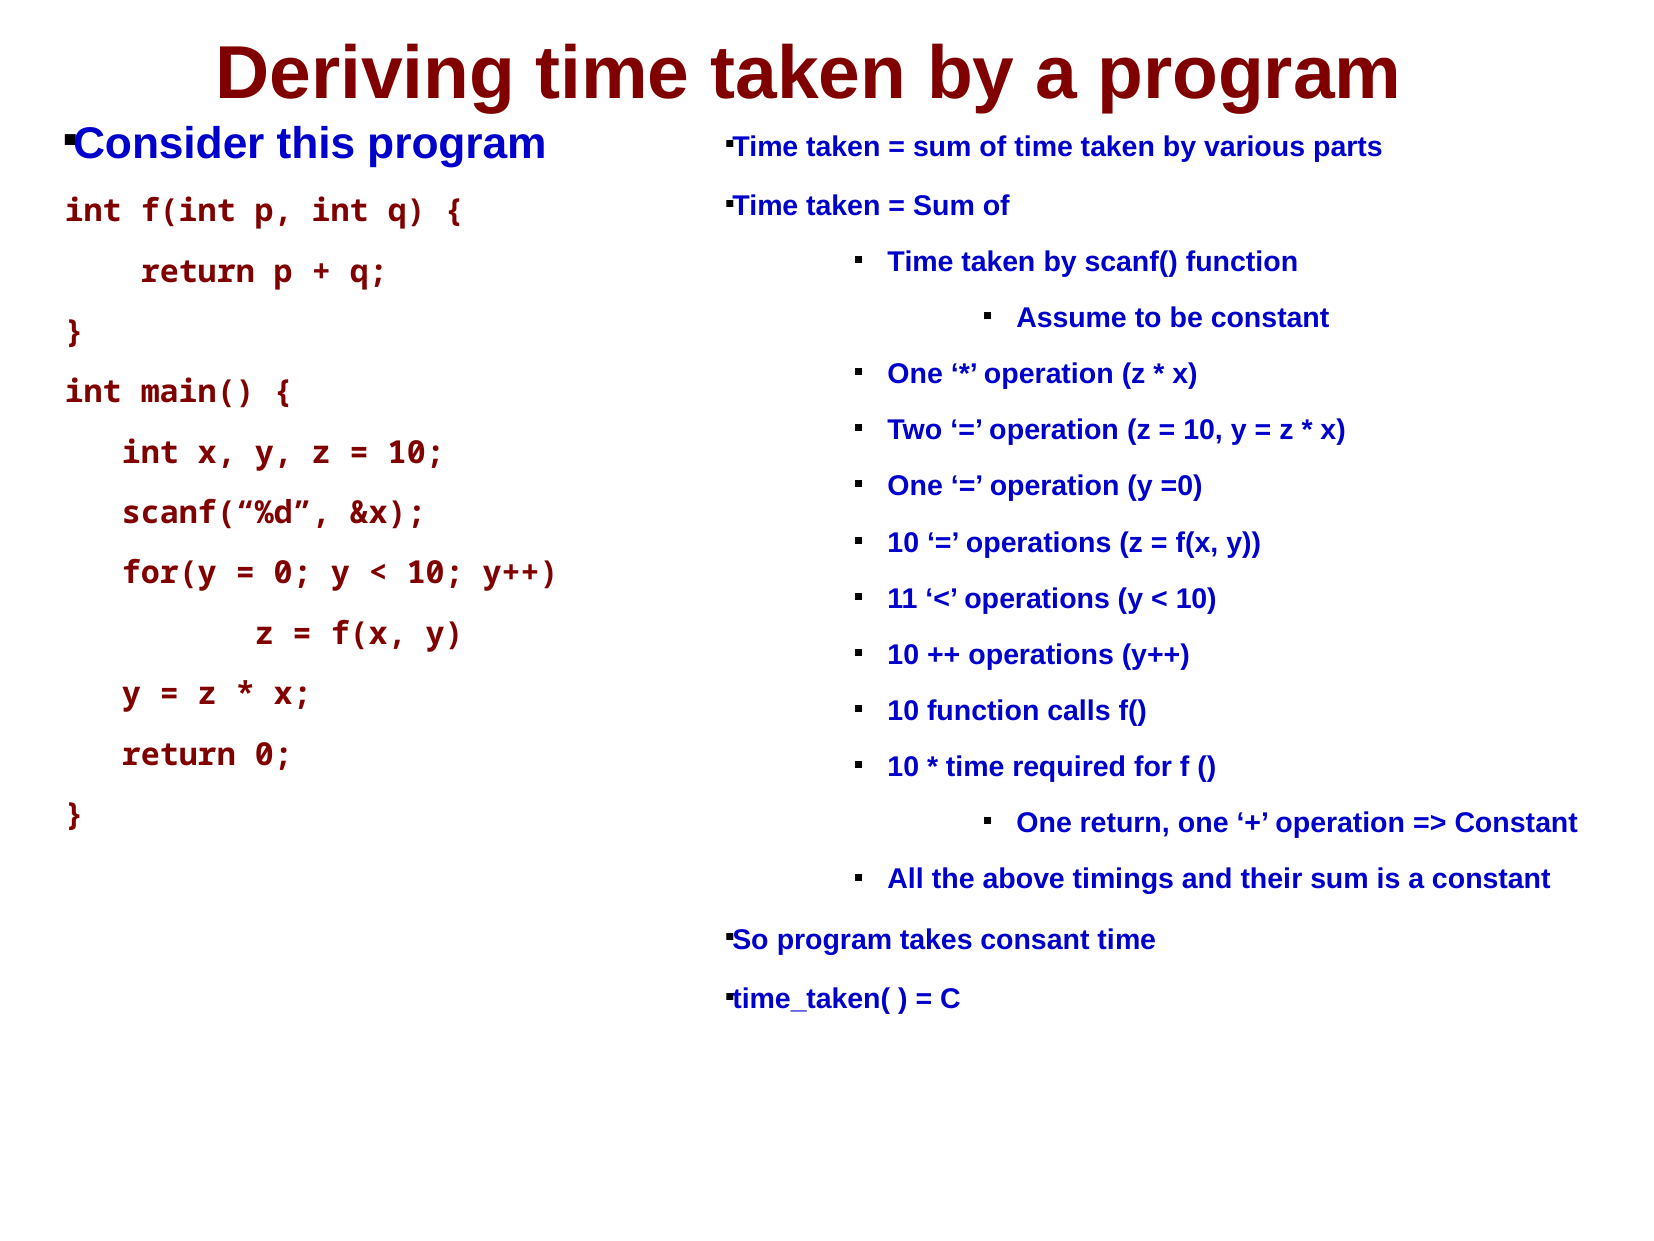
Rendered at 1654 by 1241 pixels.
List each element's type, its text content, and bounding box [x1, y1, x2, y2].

title Deriving time taken by a program [64, 23, 1553, 115]
list Consider this program int f(int p, int q) { return p + q; } int main() { int x, y, z = 10; scanf(“%d”, &x); for(y = 0; y < 10; y++) z = f(x, y) y = z * x; return 0; } [64, 114, 792, 834]
list Time taken = sum of time taken by various parts Time taken = Sum of Time taken by scanf() function Assume to be constant One ‘*’ operation (z * x) Two ‘=’ operation (z = 10, y = z * x) One ‘=’ operation (y =0) 10 ‘=’ operations (z = f(x, y)) 11 ‘<’ operations (y < 10) 10 ++ operations (y++) 10 function calls f() 10 * time required for f () One return, one ‘+’ operation => Constant All the above timings and their sum is a constant So program takes consant time time_taken( ) = C [726, 127, 1588, 1054]
